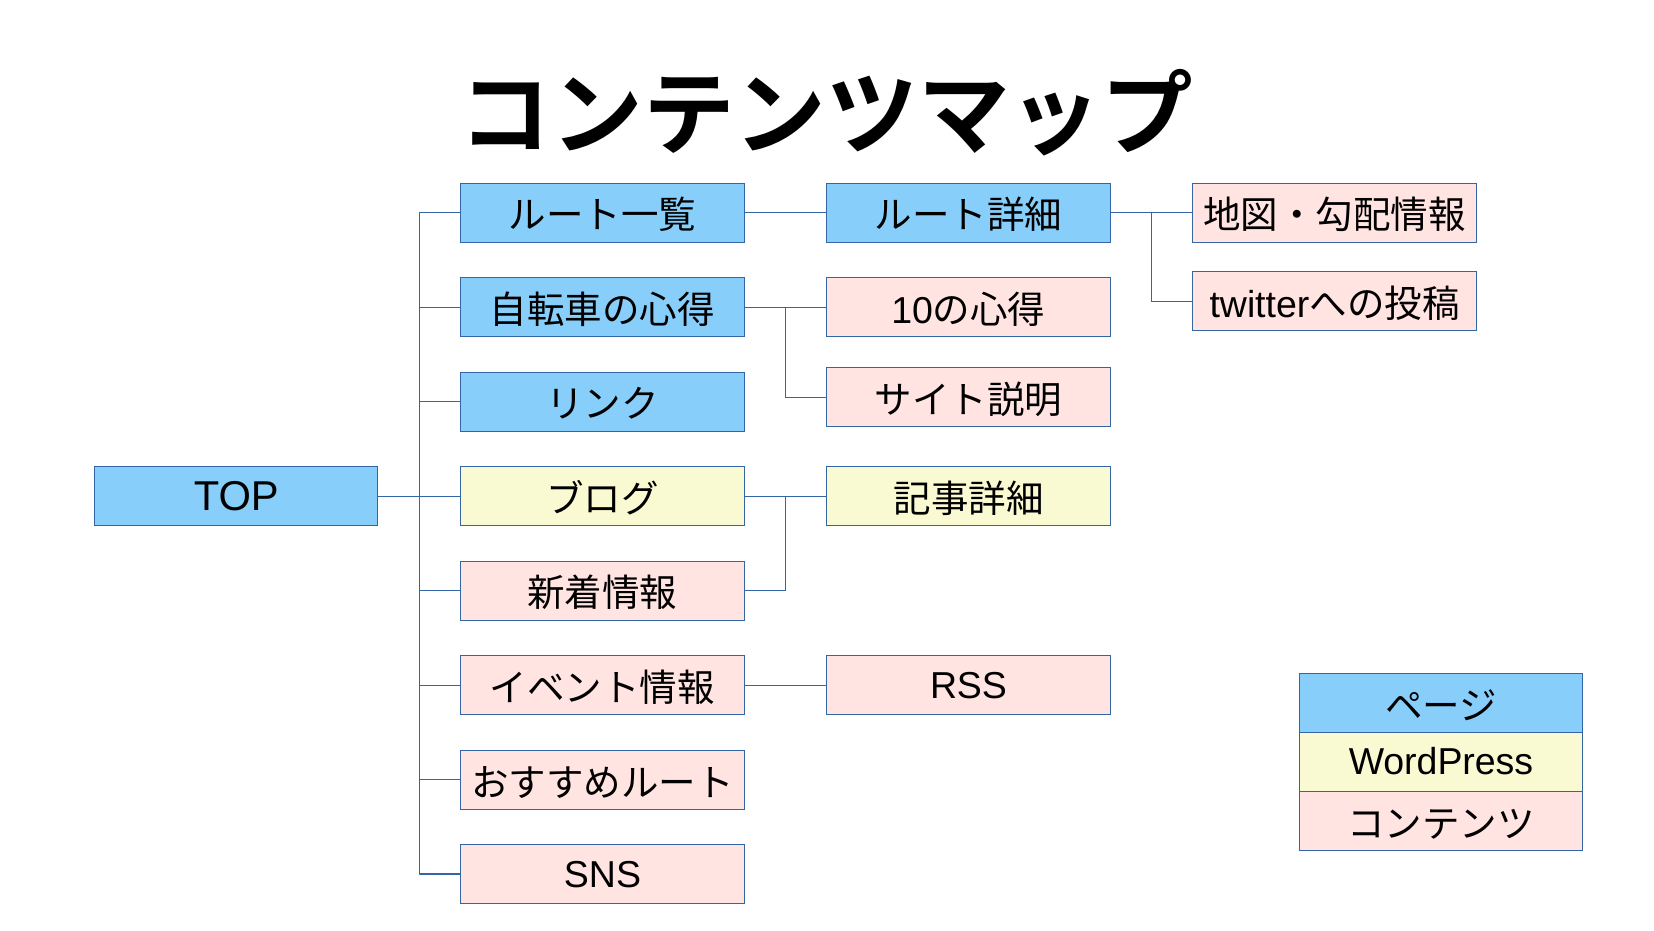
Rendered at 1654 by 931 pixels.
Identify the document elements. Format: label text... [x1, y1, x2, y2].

text_box 自転車の心得 [460, 277, 745, 337]
text_box コンテンツ [1299, 792, 1583, 851]
text_box ブログ [460, 466, 745, 526]
title コンテンツマップ [82, 37, 1571, 178]
text_box リンク [460, 372, 745, 432]
text_box サイト説明 [826, 367, 1111, 427]
text_box twitterへの投稿 [1192, 271, 1477, 331]
text_box 地図・勾配情報 [1192, 183, 1477, 243]
text_box おすすめルート [460, 750, 745, 810]
text_box イベント情報 [460, 655, 745, 715]
text_box RSS [826, 655, 1111, 715]
text_box SNS [460, 844, 745, 904]
text_box 新着情報 [460, 561, 745, 621]
text_box ルート詳細 [826, 183, 1111, 243]
text_box ルート一覧 [460, 183, 745, 243]
text_box TOP [94, 466, 378, 526]
text_box 10の心得 [826, 277, 1111, 337]
text_box 記事詳細 [826, 466, 1111, 526]
text_box ページ [1299, 673, 1583, 733]
text_box WordPress [1299, 733, 1583, 792]
